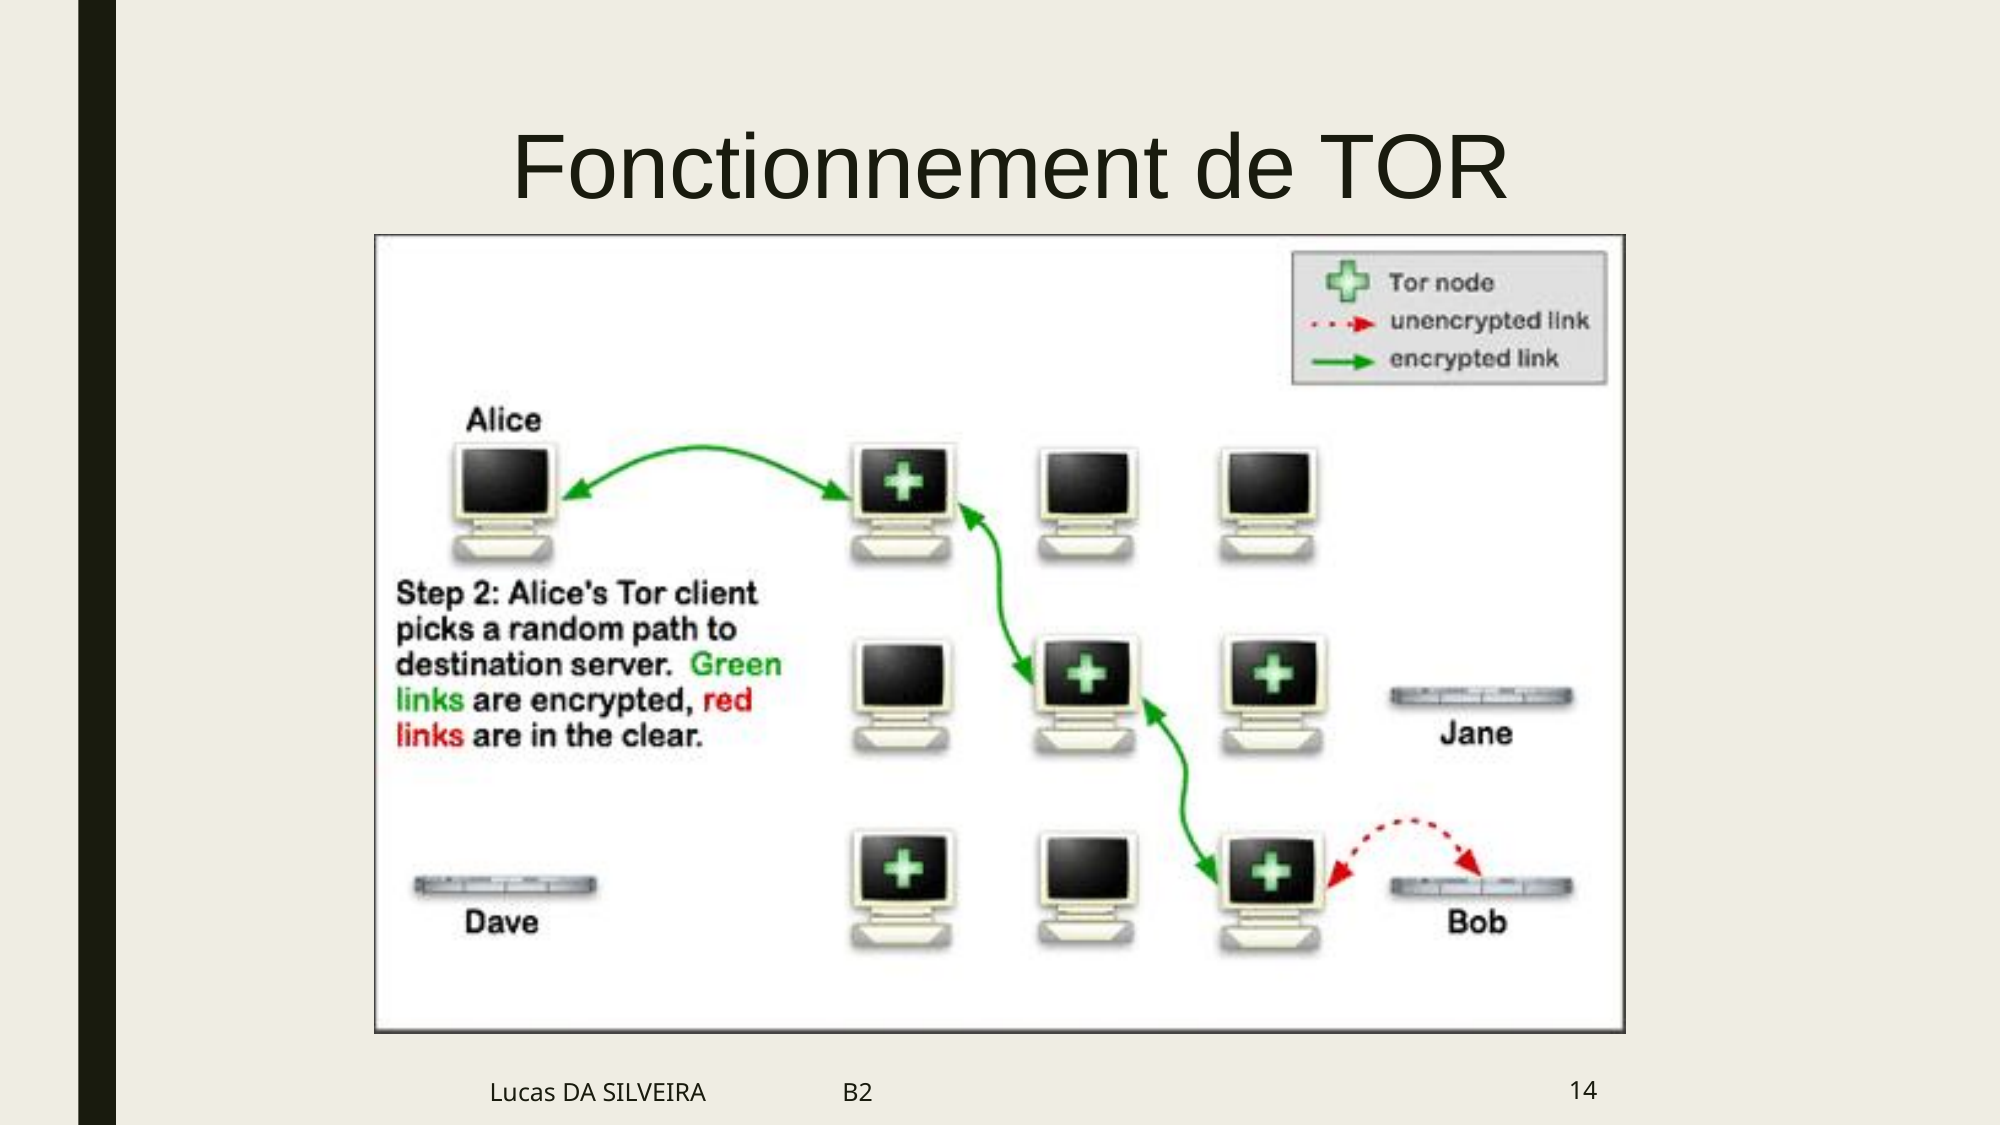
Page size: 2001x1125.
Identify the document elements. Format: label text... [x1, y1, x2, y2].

picture [374, 234, 1626, 1034]
text_box Lucas DA SILVEIRA B2 [474, 1058, 1506, 1125]
title Fonctionnement de TOR [225, 112, 1801, 357]
text_box [1553, 1058, 1816, 1125]
